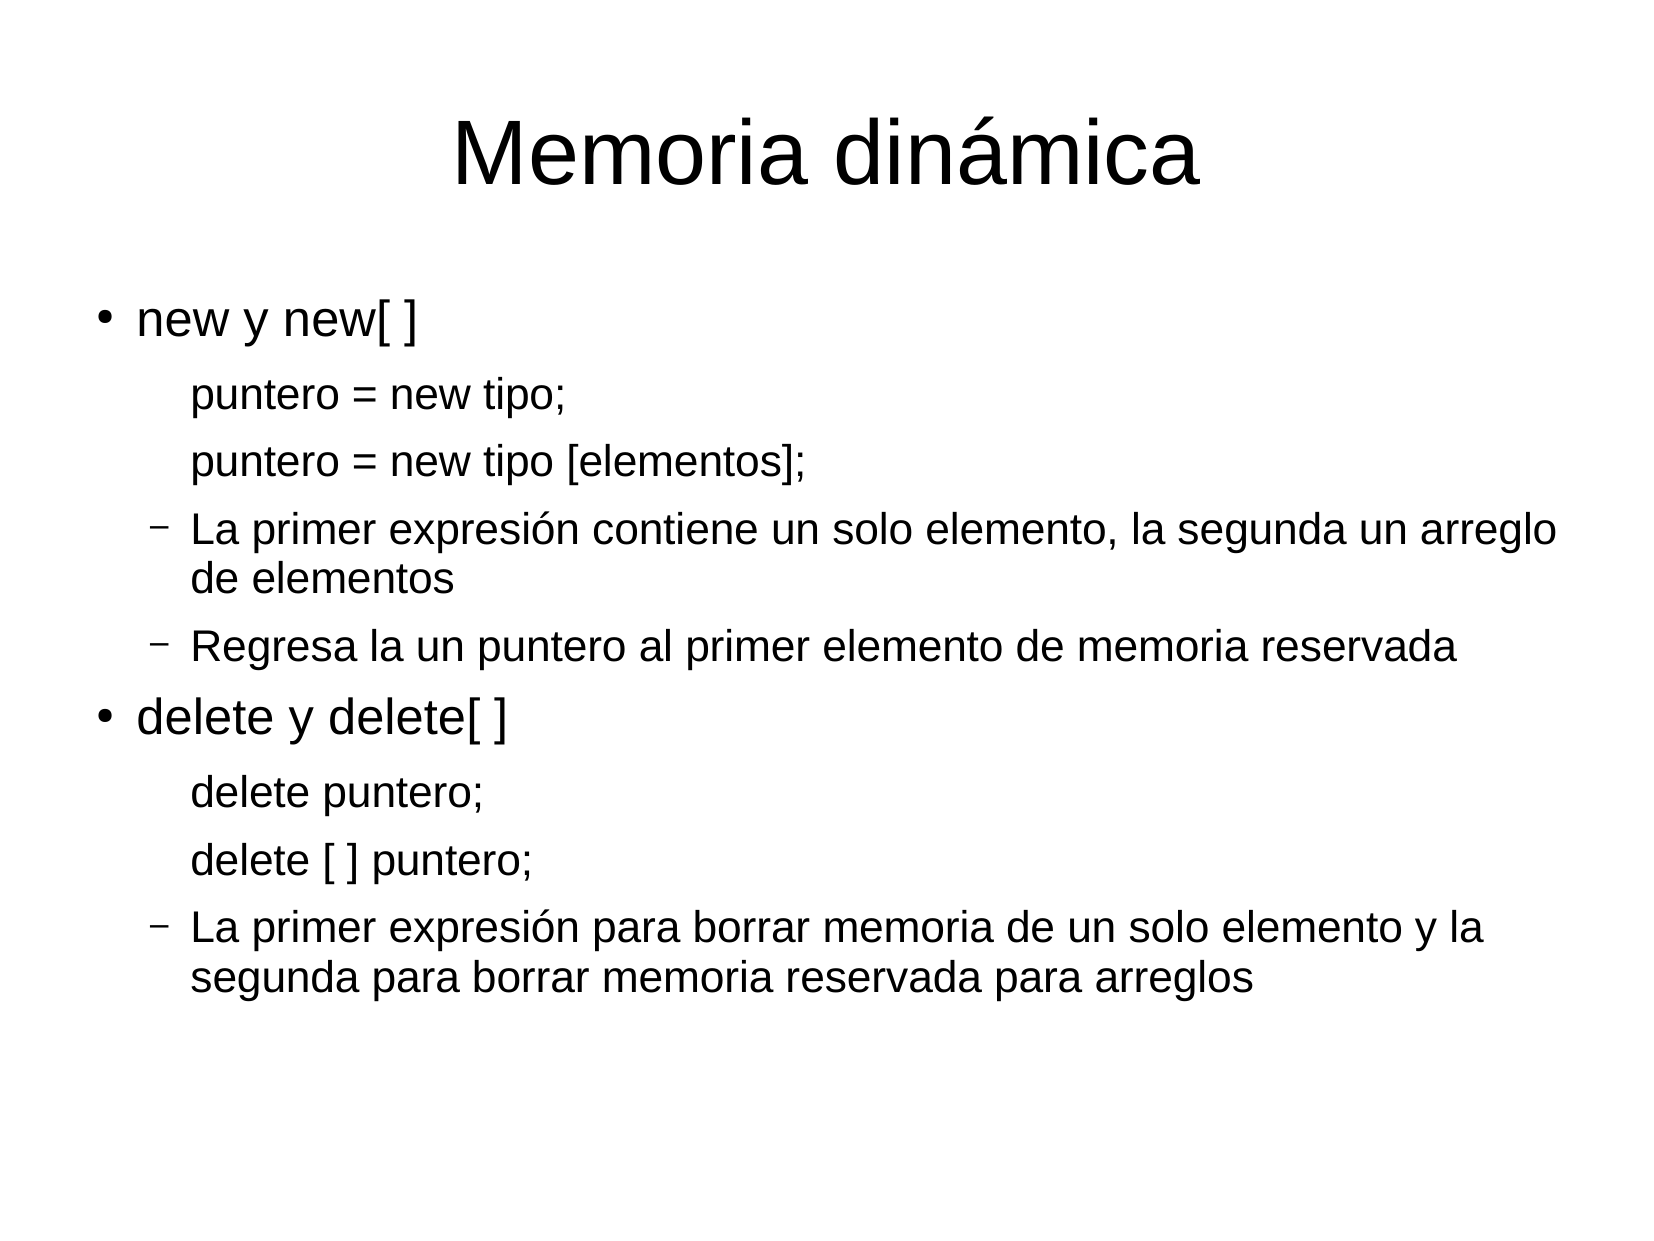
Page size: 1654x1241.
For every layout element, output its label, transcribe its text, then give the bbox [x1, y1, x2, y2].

list new y new[ ] puntero = new tipo; puntero = new tipo [elementos]; La primer expresión contiene un solo elemento, la segunda un arreglo de elementos Regresa la un puntero al primer elemento de memoria reservada delete y delete[ ] delete puntero; delete [ ] puntero; La primer expresión para borrar memoria de un solo elemento y la segunda para borrar memoria reservada para arreglos [82, 290, 1571, 1010]
title Memoria dinámica [82, 49, 1571, 257]
